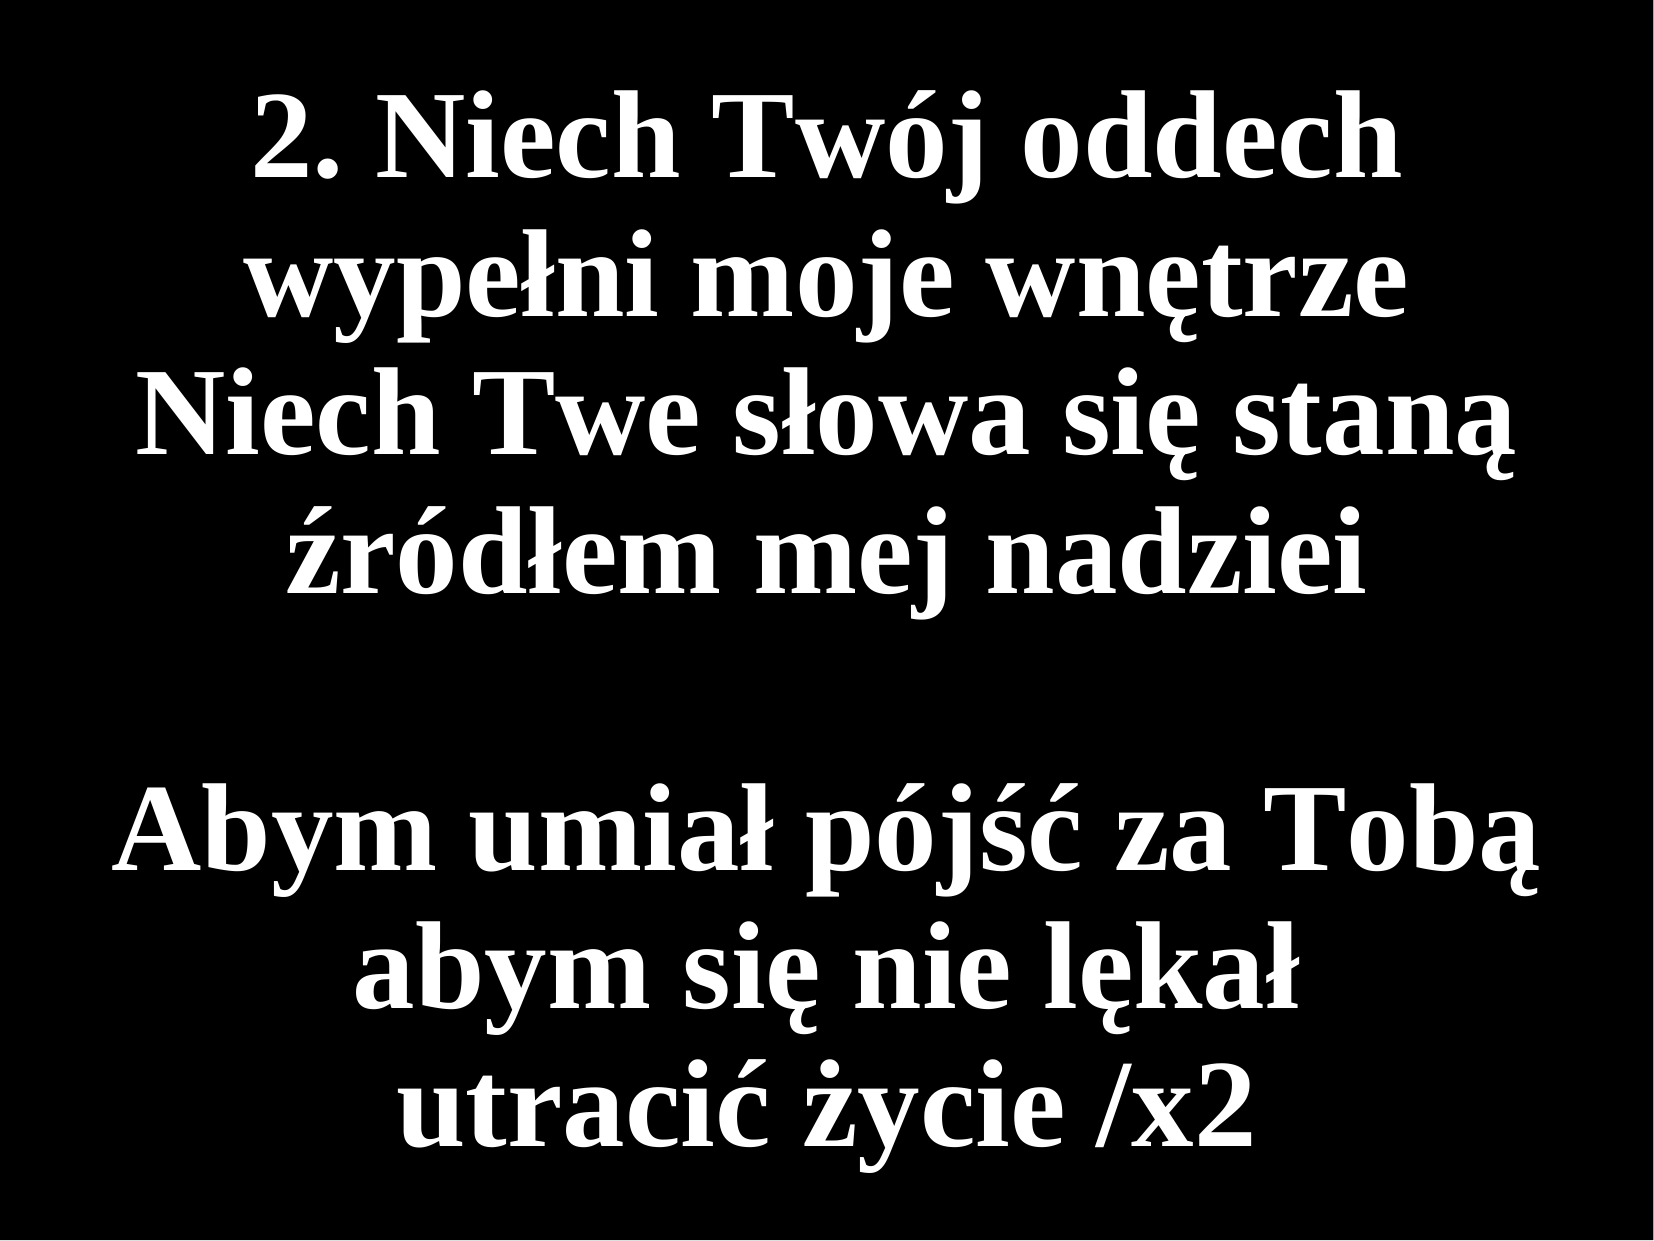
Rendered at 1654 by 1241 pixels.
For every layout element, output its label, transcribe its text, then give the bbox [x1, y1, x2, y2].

title 2. Niech Twój oddech wypełni moje wnętrze Niech Twe słowa się staną źródłem mej nadziei Abym umiał pójść za Tobą abym się nie lękał utracić życie /x2 [0, 0, 1654, 1241]
